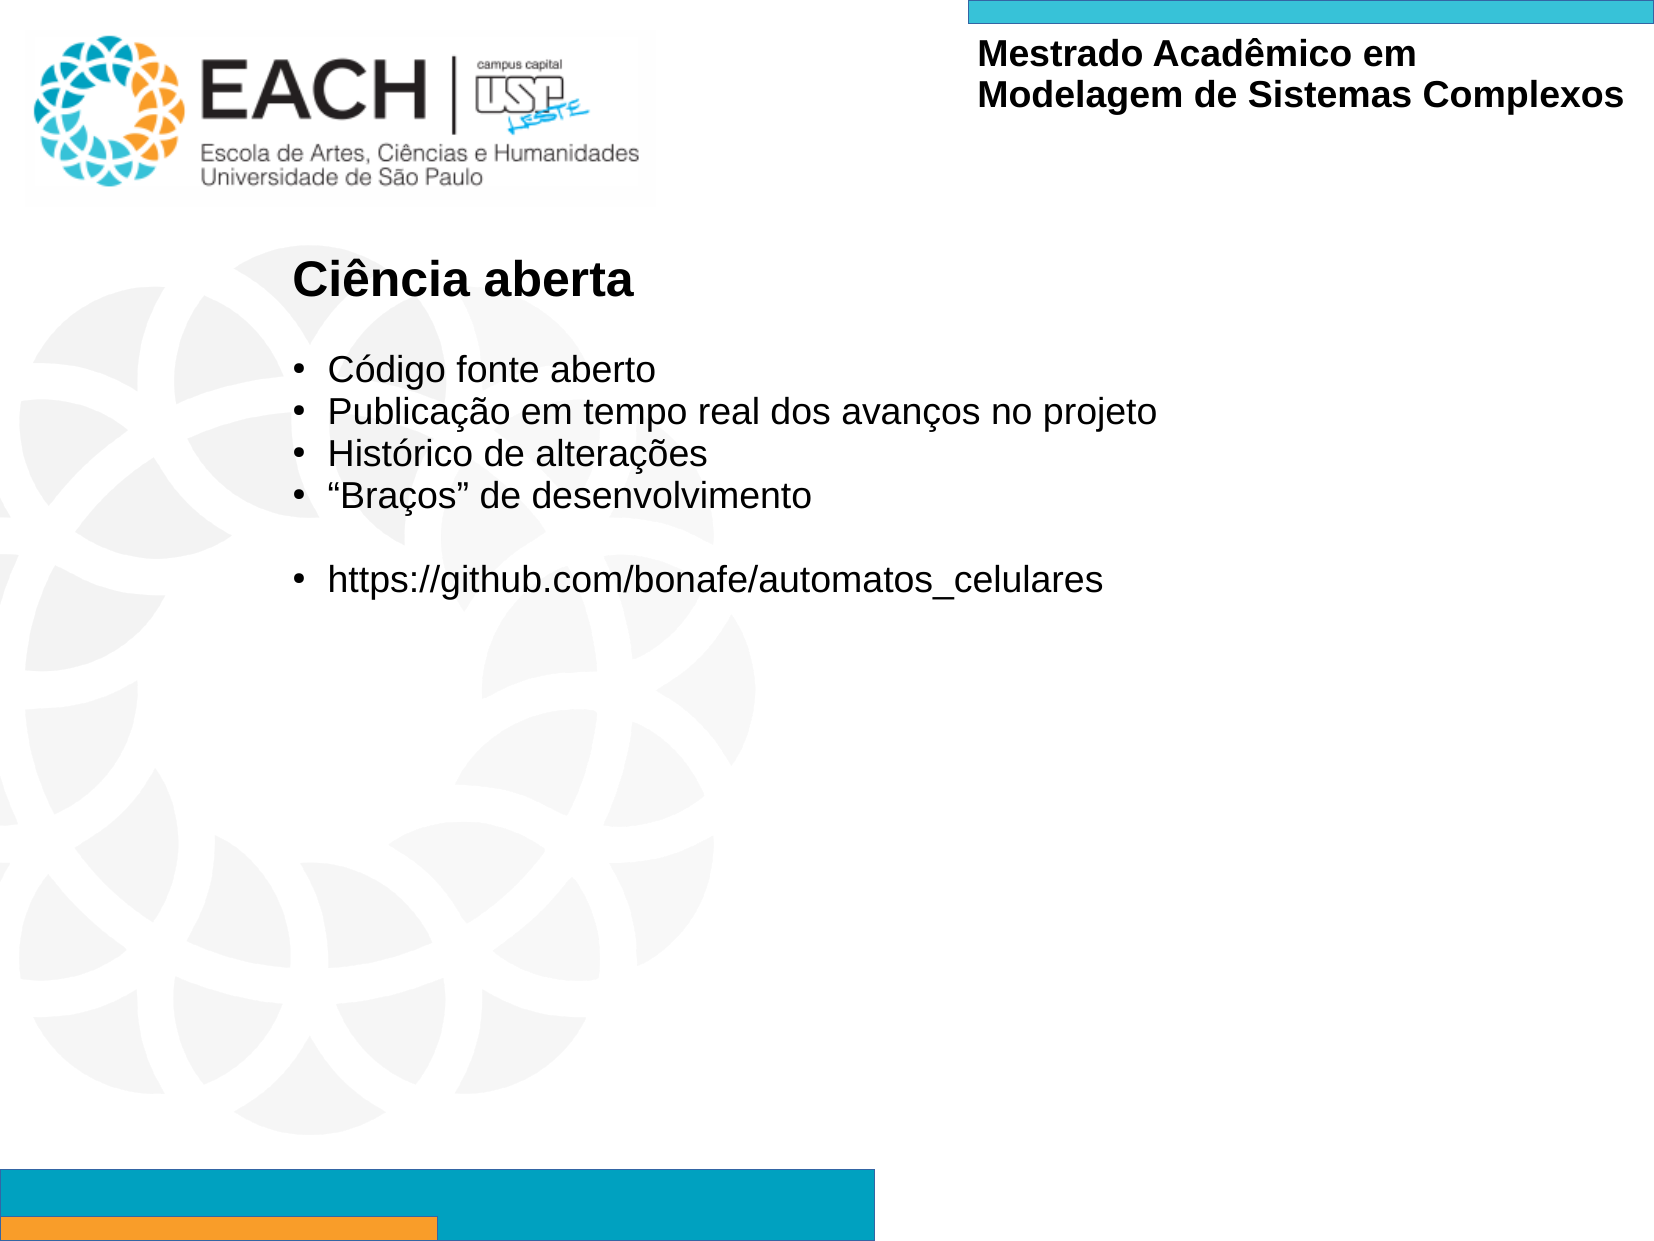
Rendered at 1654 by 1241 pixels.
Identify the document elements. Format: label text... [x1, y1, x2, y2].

text_box Ciência aberta Código fonte aberto Publicação em tempo real dos avanços no projeto Histórico de alterações “Braços” de desenvolvimento https://github.com/bonafe/automatos_celulares [277, 243, 1188, 610]
text_box [0, 1169, 875, 1241]
picture [25, 30, 656, 207]
picture [0, 236, 775, 1146]
text_box [968, 0, 1654, 24]
text_box Mestrado Acadêmico em Modelagem de Sistemas Complexos [962, 24, 1648, 130]
